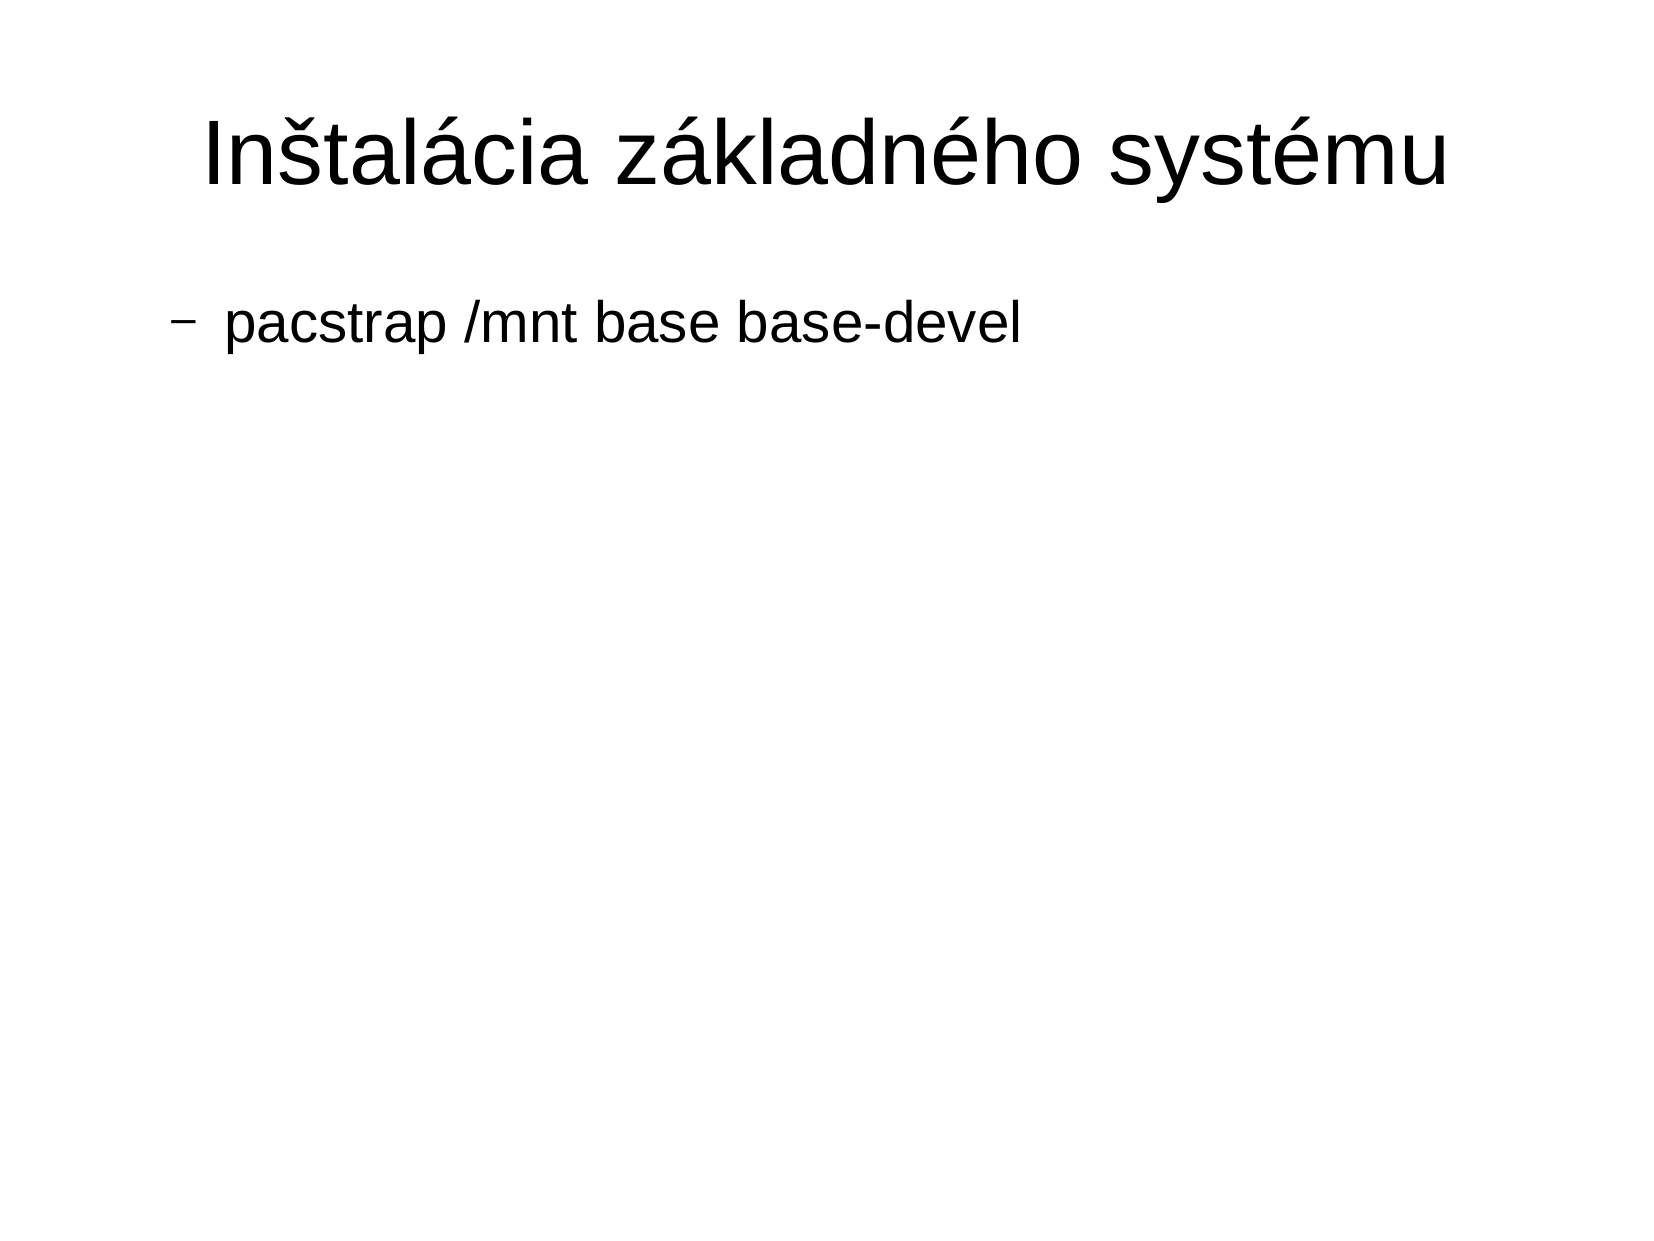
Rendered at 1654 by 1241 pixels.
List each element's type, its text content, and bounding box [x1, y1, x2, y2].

title Inštalácia základného systému [82, 49, 1571, 257]
list pacstrap /mnt base base-devel [82, 290, 1571, 1010]
